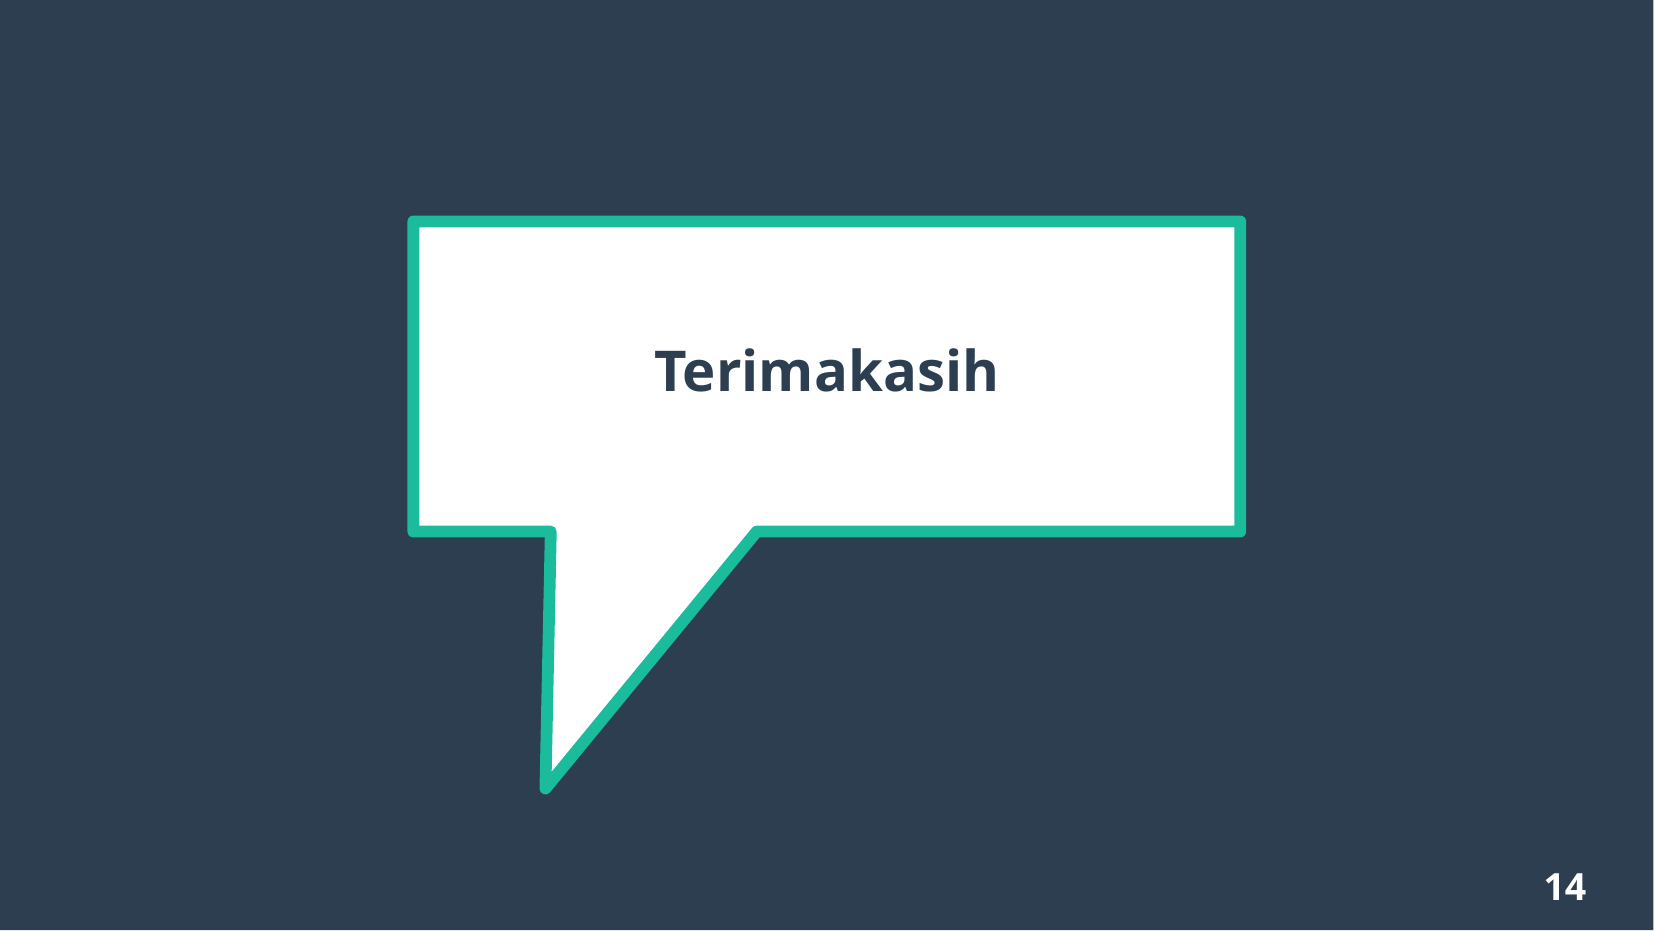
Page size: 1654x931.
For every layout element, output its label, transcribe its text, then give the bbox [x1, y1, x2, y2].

title Terimakasih [442, 236, 1211, 502]
